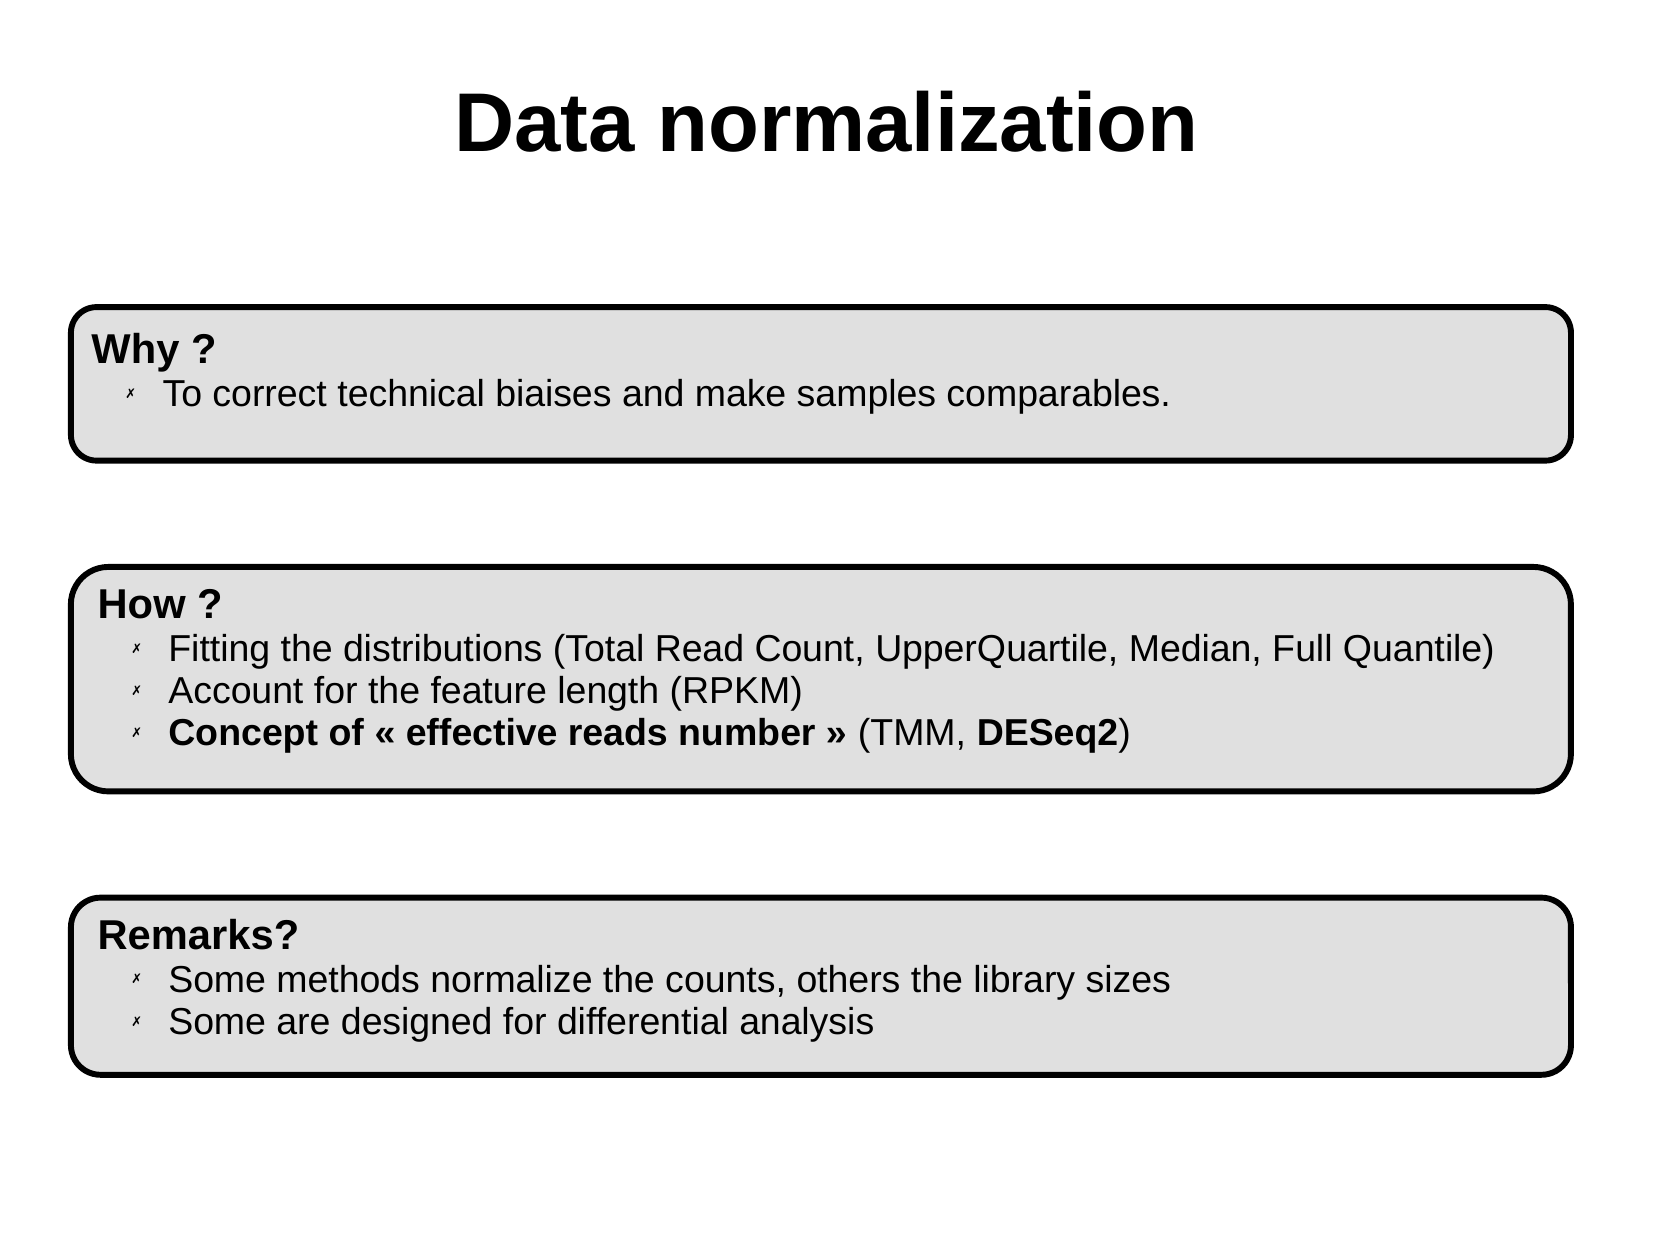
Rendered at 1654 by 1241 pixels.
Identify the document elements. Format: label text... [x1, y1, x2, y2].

text_box Remarks? Some methods normalize the counts, others the library sizes Some are designed for differential analysis [82, 904, 1571, 1063]
text_box How ? Fitting the distributions (Total Read Count, UpperQuartile, Median, Full Quantile) Account for the feature length (RPKM) Concept of « effective reads number » (TMM, DESeq2) [82, 573, 1571, 780]
text_box [70, 897, 1566, 1075]
text_box Why ? To correct technical biaises and make samples comparables. [76, 318, 1625, 443]
text_box Data normalization [0, 69, 1654, 178]
text_box [87, 566, 1554, 573]
text_box [70, 577, 1561, 792]
text_box [70, 307, 1570, 461]
